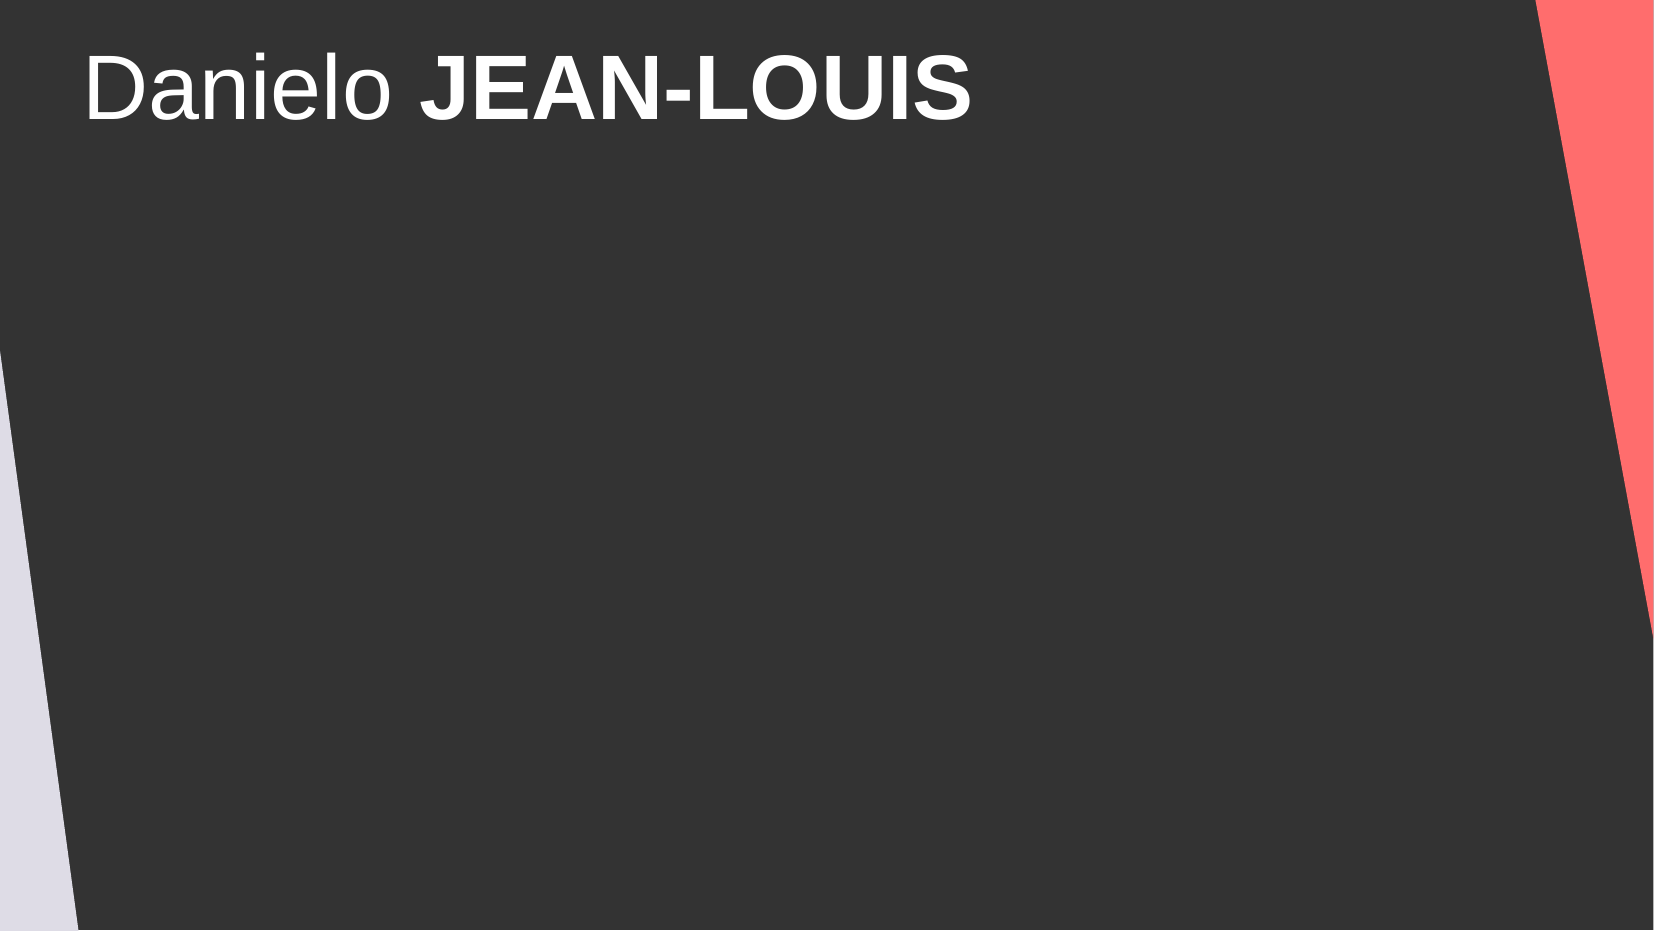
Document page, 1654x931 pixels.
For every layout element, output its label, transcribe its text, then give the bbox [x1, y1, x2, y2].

text_box [1535, 0, 1654, 642]
subtitle Danielo JEAN-LOUIS [82, 36, 1571, 345]
text_box [0, 350, 79, 931]
